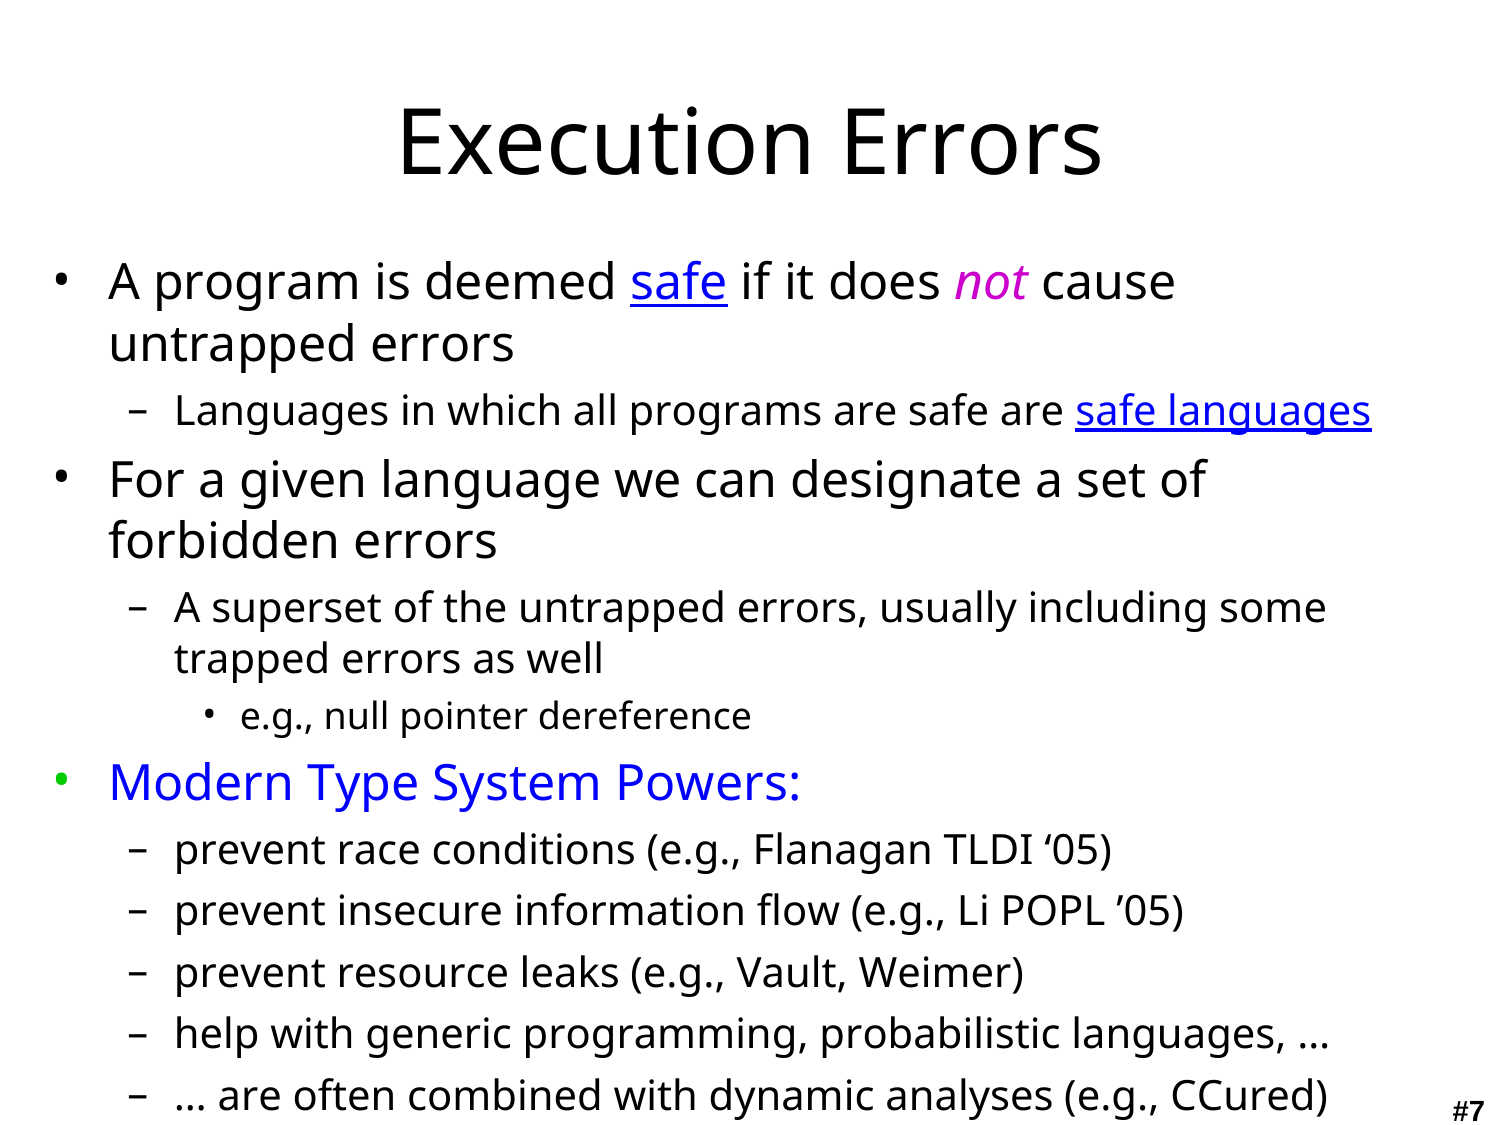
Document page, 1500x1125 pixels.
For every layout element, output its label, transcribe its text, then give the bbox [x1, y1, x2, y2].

title Execution Errors [24, 45, 1476, 233]
list A program is deemed safe if it does not cause untrapped errors Languages in which all programs are safe are safe languages For a given language we can designate a set of forbidden errors A superset of the untrapped errors, usually including some trapped errors as well e.g., null pointer dereference Modern Type System Powers: prevent race conditions (e.g., Flanagan TLDI ‘05) prevent insecure information flow (e.g., Li POPL ’05) prevent resource leaks (e.g., Vault, Weimer) help with generic programming, probabilistic languages, … … are often combined with dynamic analyses (e.g., CCured) [37, 162, 1444, 1059]
